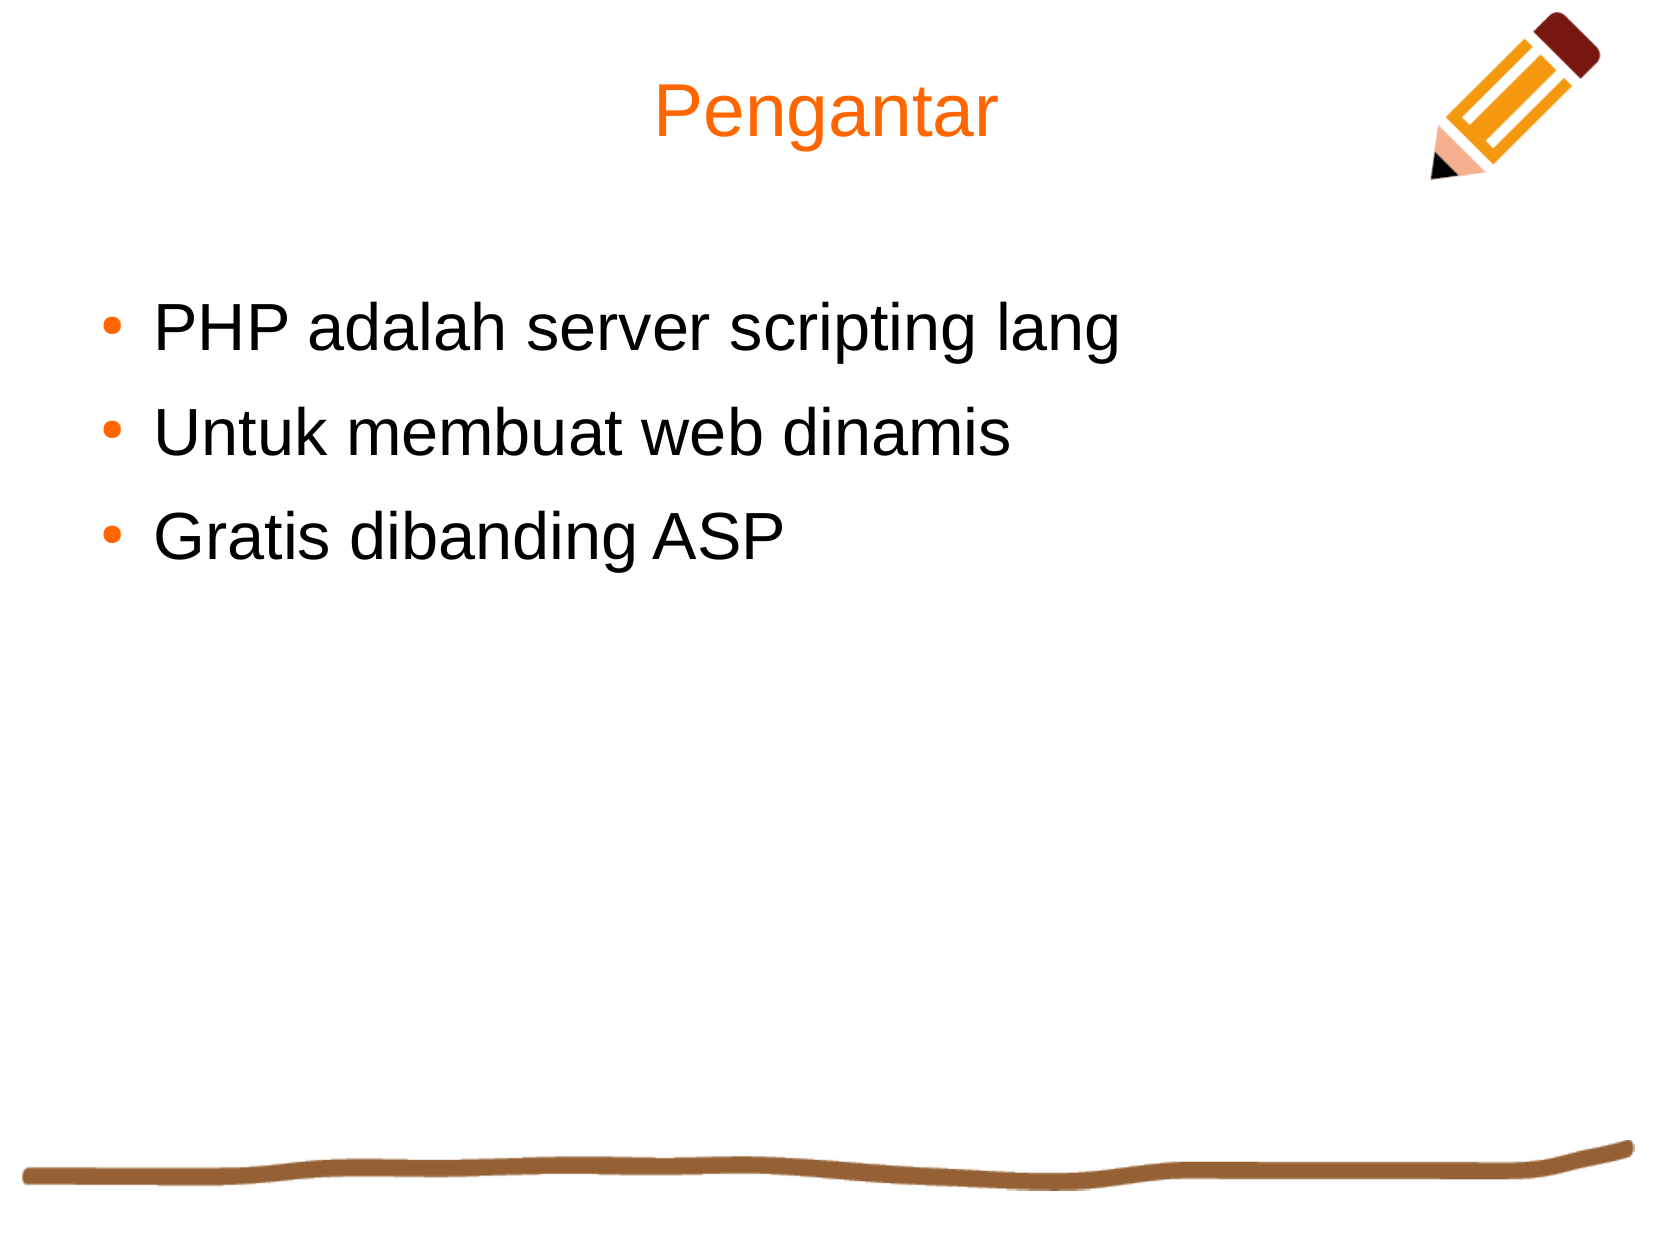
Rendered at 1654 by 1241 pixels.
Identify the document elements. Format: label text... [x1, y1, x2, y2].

list PHP adalah server scripting lang Untuk membuat web dinamis Gratis dibanding ASP [82, 290, 1557, 1122]
title Pengantar [82, 49, 1571, 172]
picture [22, 1140, 1635, 1191]
picture [1430, 12, 1601, 181]
